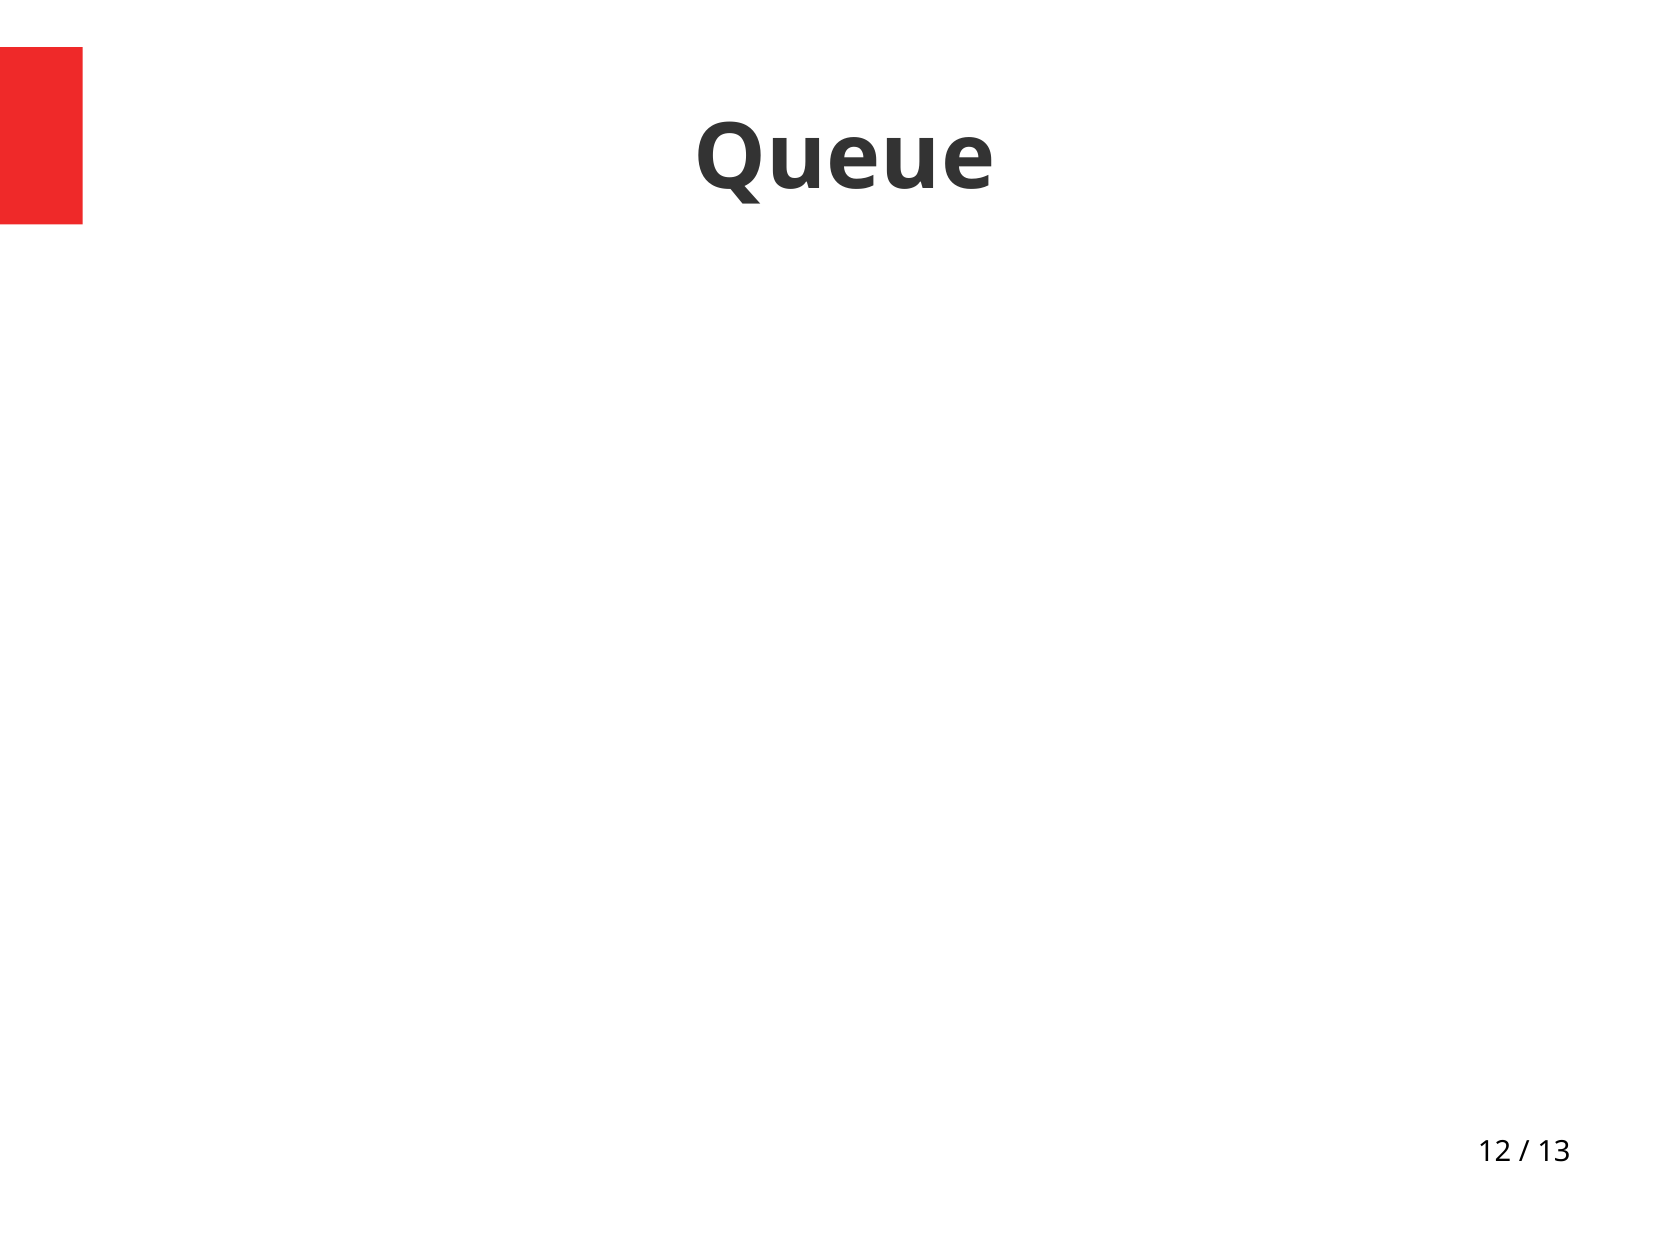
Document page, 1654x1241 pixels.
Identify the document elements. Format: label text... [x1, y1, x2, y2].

title Queue [118, 49, 1571, 257]
